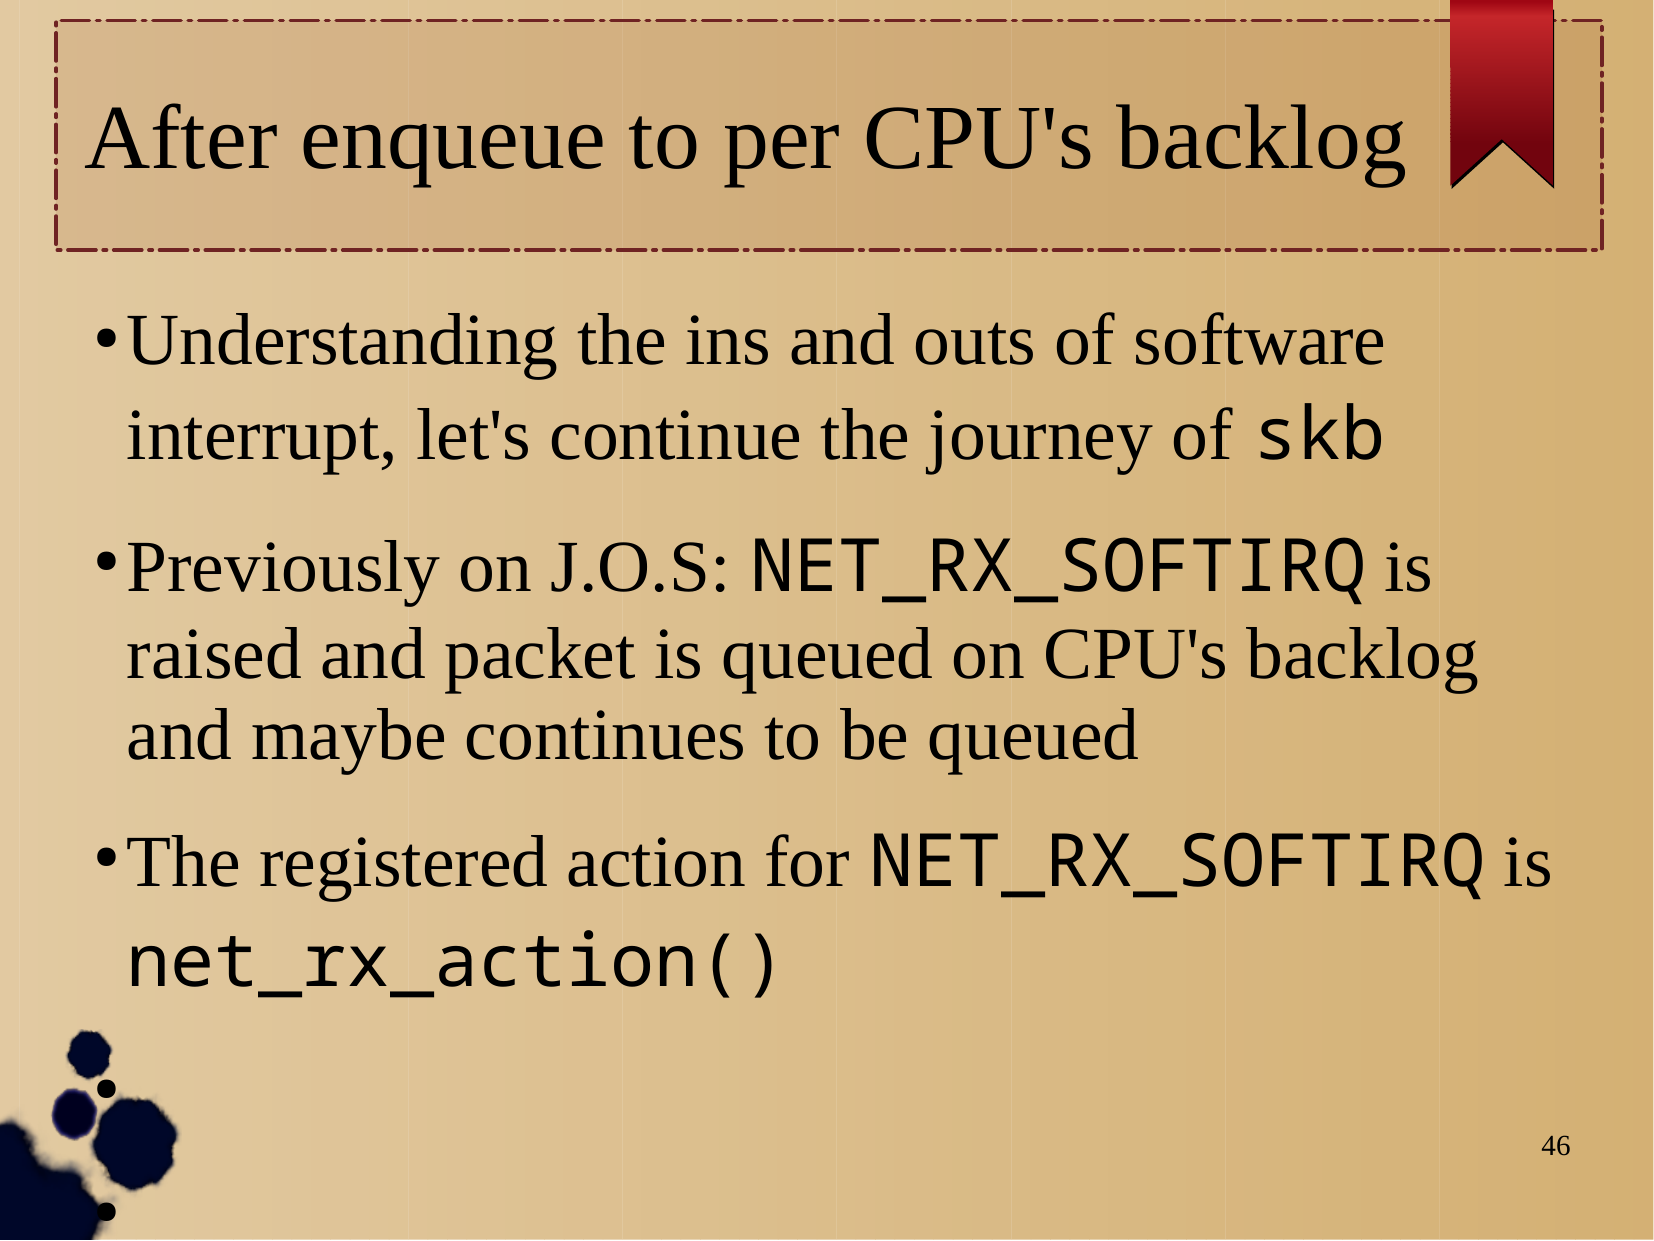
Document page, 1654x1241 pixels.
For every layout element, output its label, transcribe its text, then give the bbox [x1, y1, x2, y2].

list Understanding the ins and outs of software interrupt, let's continue the journey of skb Previously on J.O.S: NET_RX_SOFTIRQ is raised and packet is queued on CPU's backlog and maybe continues to be queued The registered action for NET_RX_SOFTIRQ is net_rx_action() [82, 299, 1571, 1019]
title After enqueue to per CPU's backlog [82, 47, 1412, 229]
